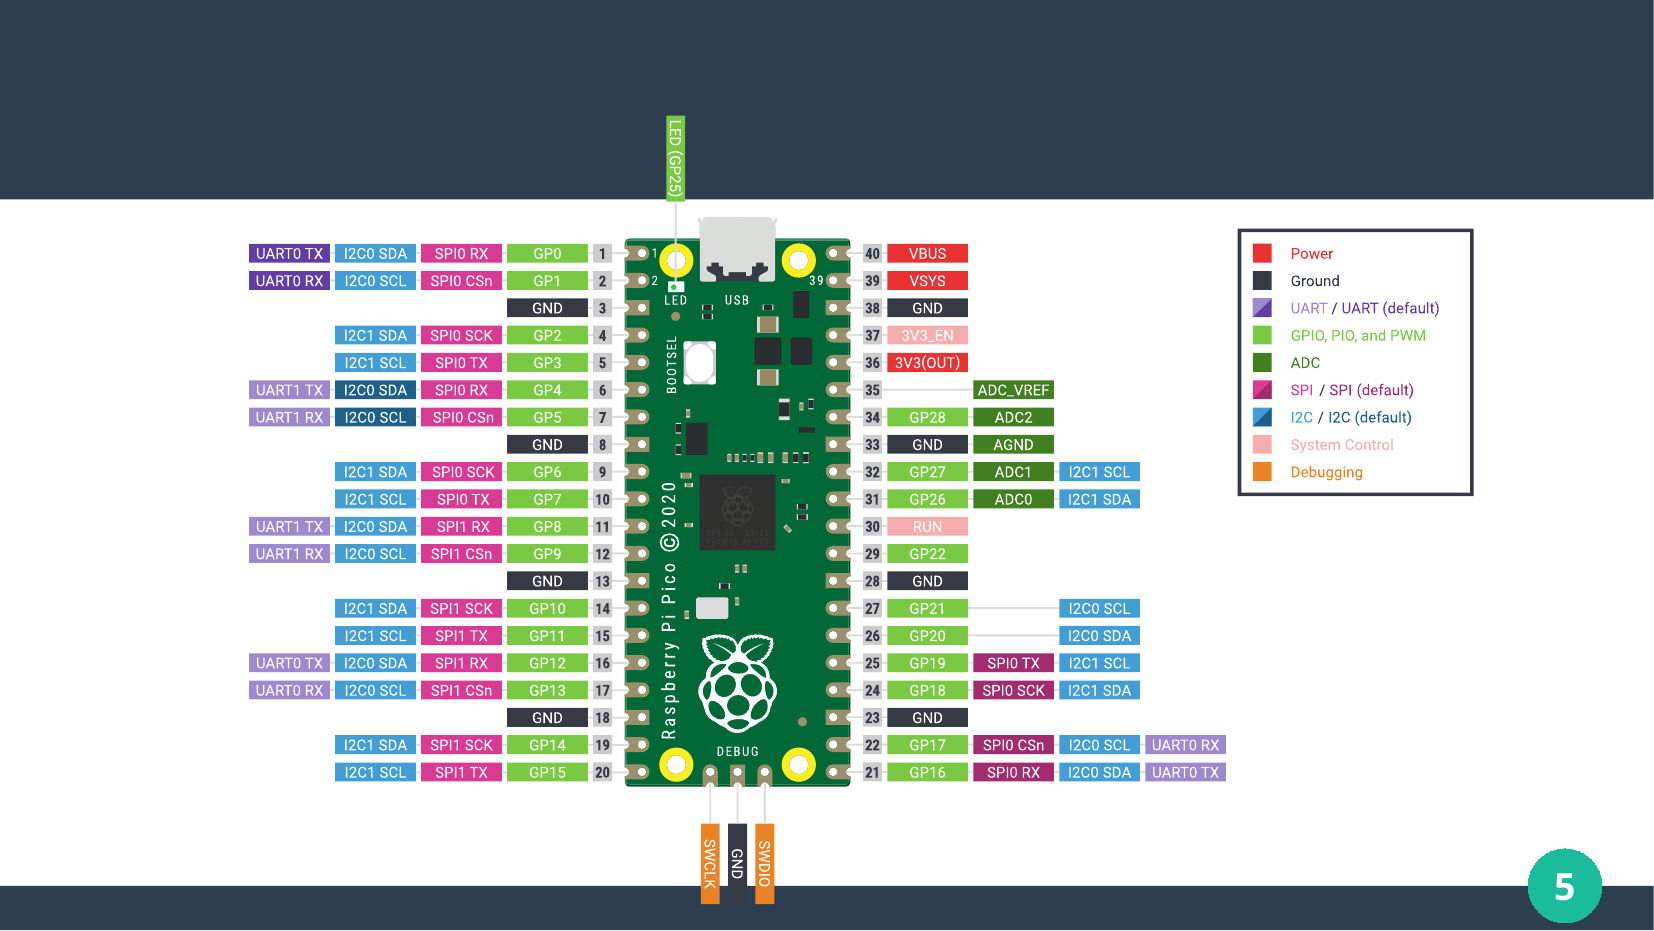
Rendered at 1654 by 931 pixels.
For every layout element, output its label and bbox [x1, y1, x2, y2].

picture [246, 74, 1477, 931]
